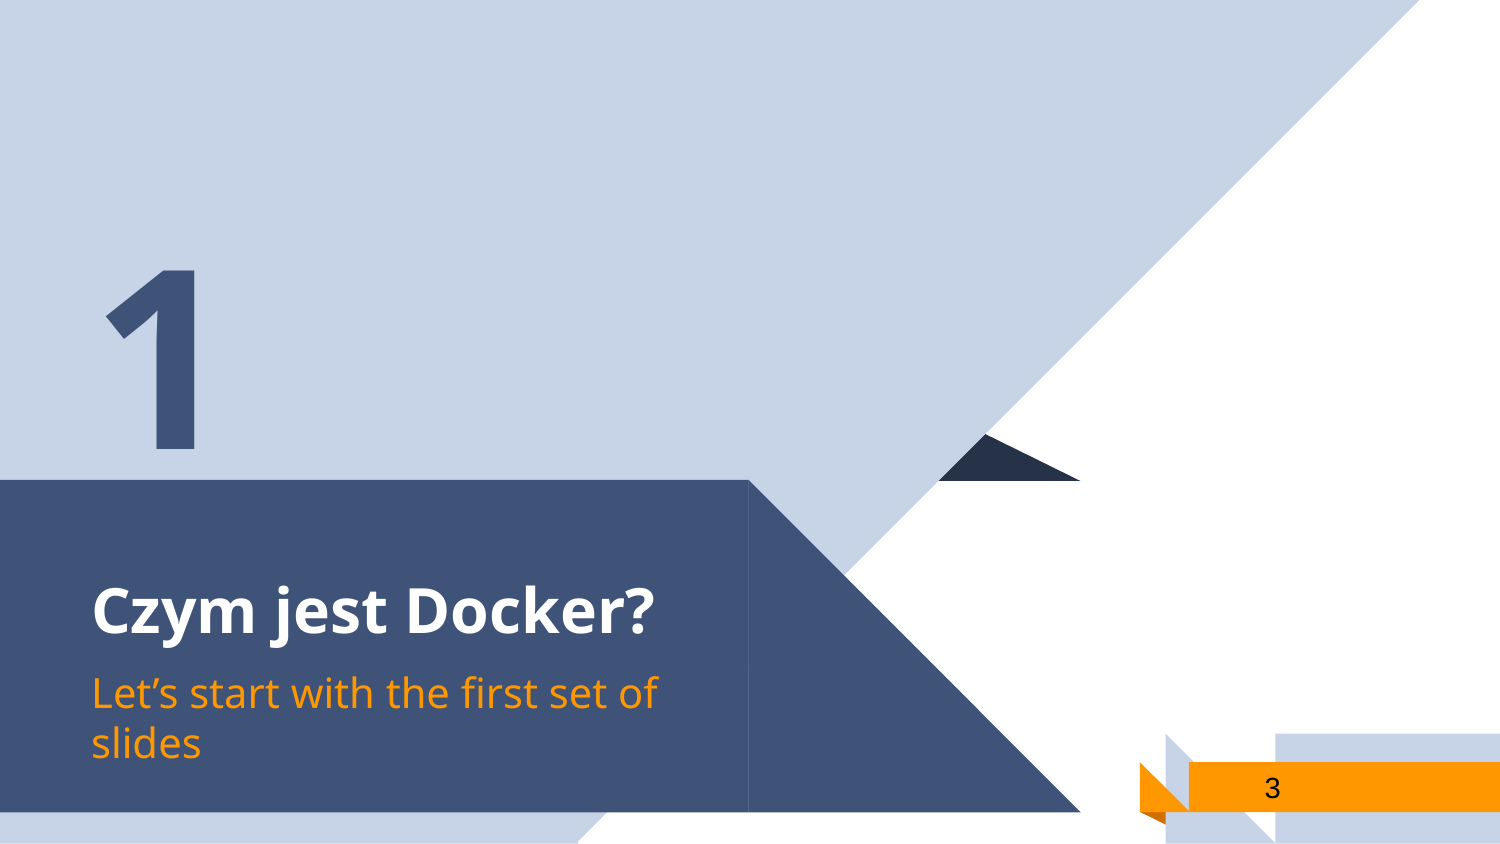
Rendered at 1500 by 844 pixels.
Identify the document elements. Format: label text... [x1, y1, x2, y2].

text_box 1 [76, 0, 434, 515]
slide_number <numer> [1249, 760, 1494, 813]
title Czym jest Docker? [76, 470, 748, 652]
subtitle Let’s start with the first set of slides [76, 652, 748, 781]
